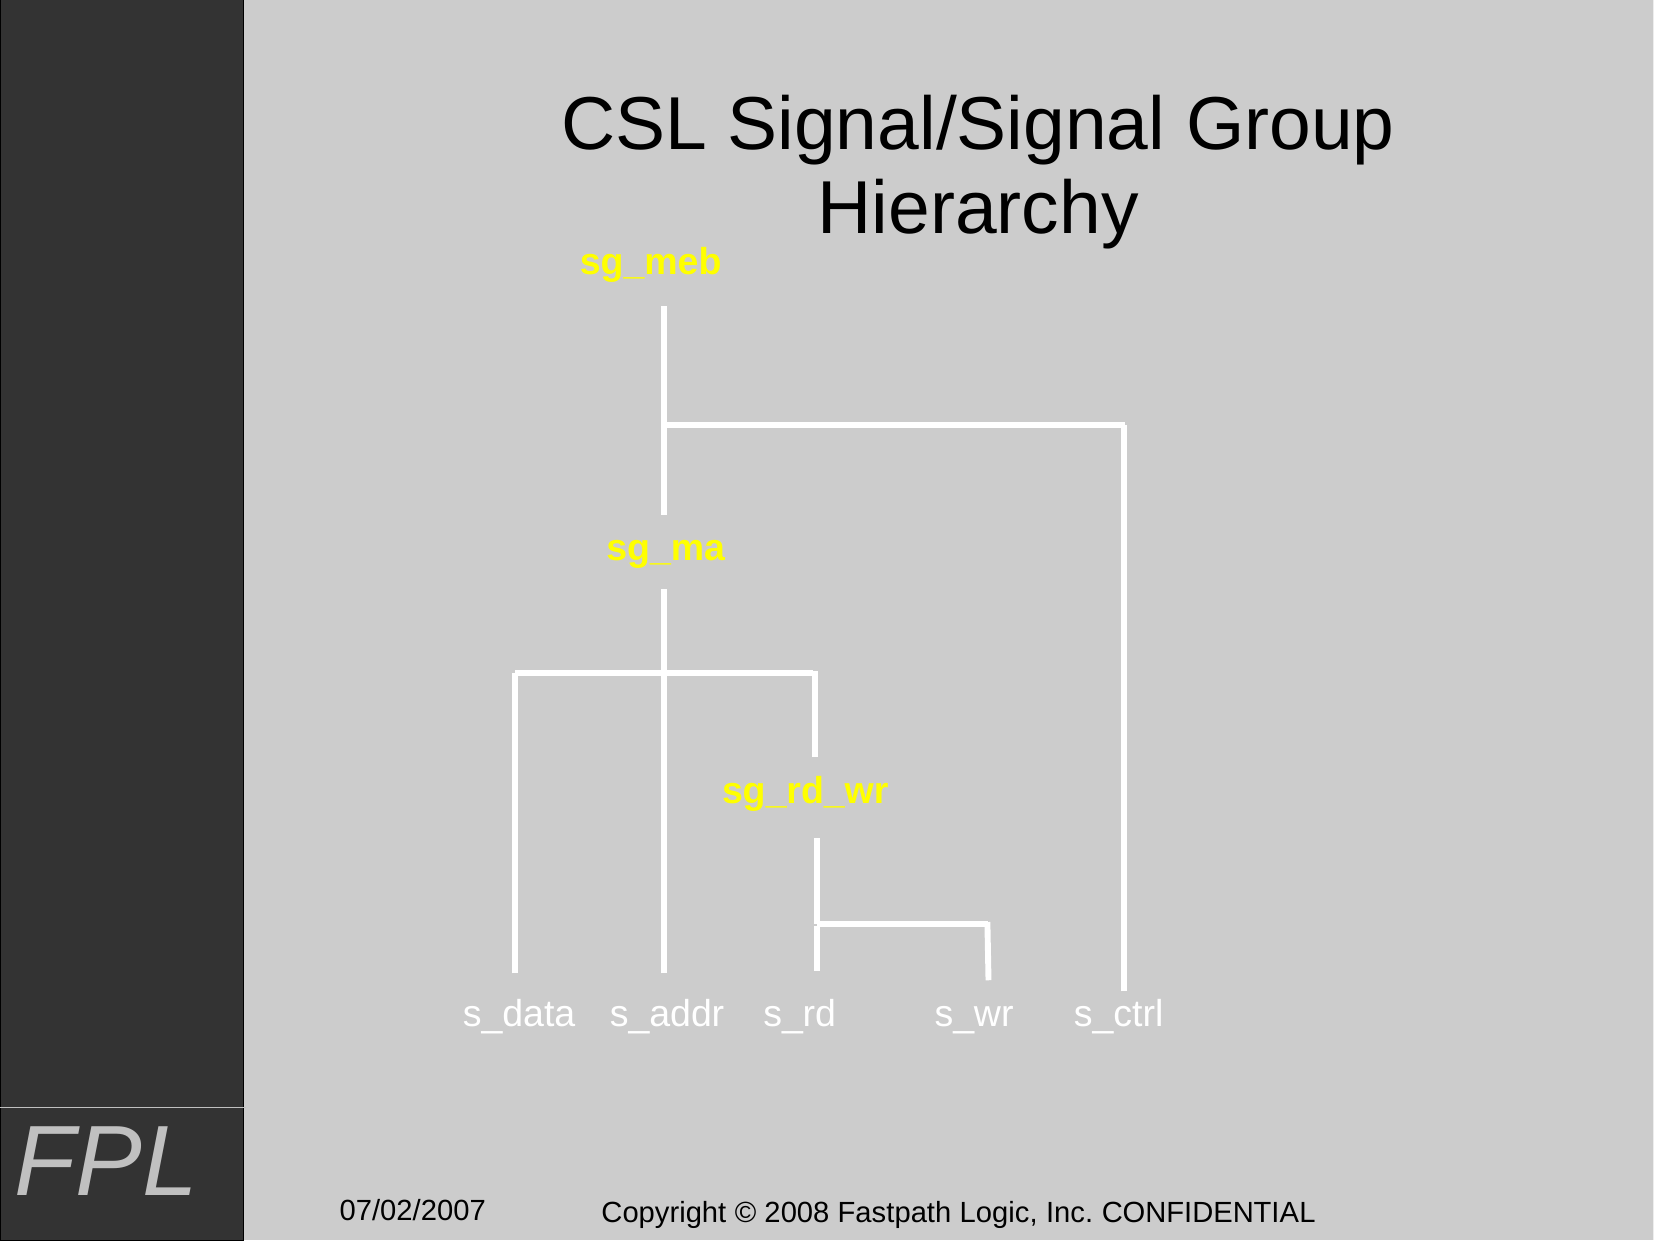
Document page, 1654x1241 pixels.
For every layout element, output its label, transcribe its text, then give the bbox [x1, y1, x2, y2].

text_box sg_ma [591, 521, 759, 590]
text_box s_ctrl [1059, 987, 1194, 1056]
text_box s_data [448, 987, 593, 1058]
text_box sg_rd_wr [707, 764, 928, 830]
text_box s_rd [748, 987, 860, 1051]
text_box sg_meb [565, 235, 764, 313]
text_box s_addr [595, 987, 754, 1054]
title CSL Signal/Signal Group Hierarchy [427, 57, 1530, 274]
text_box s_wr [919, 987, 1051, 1062]
